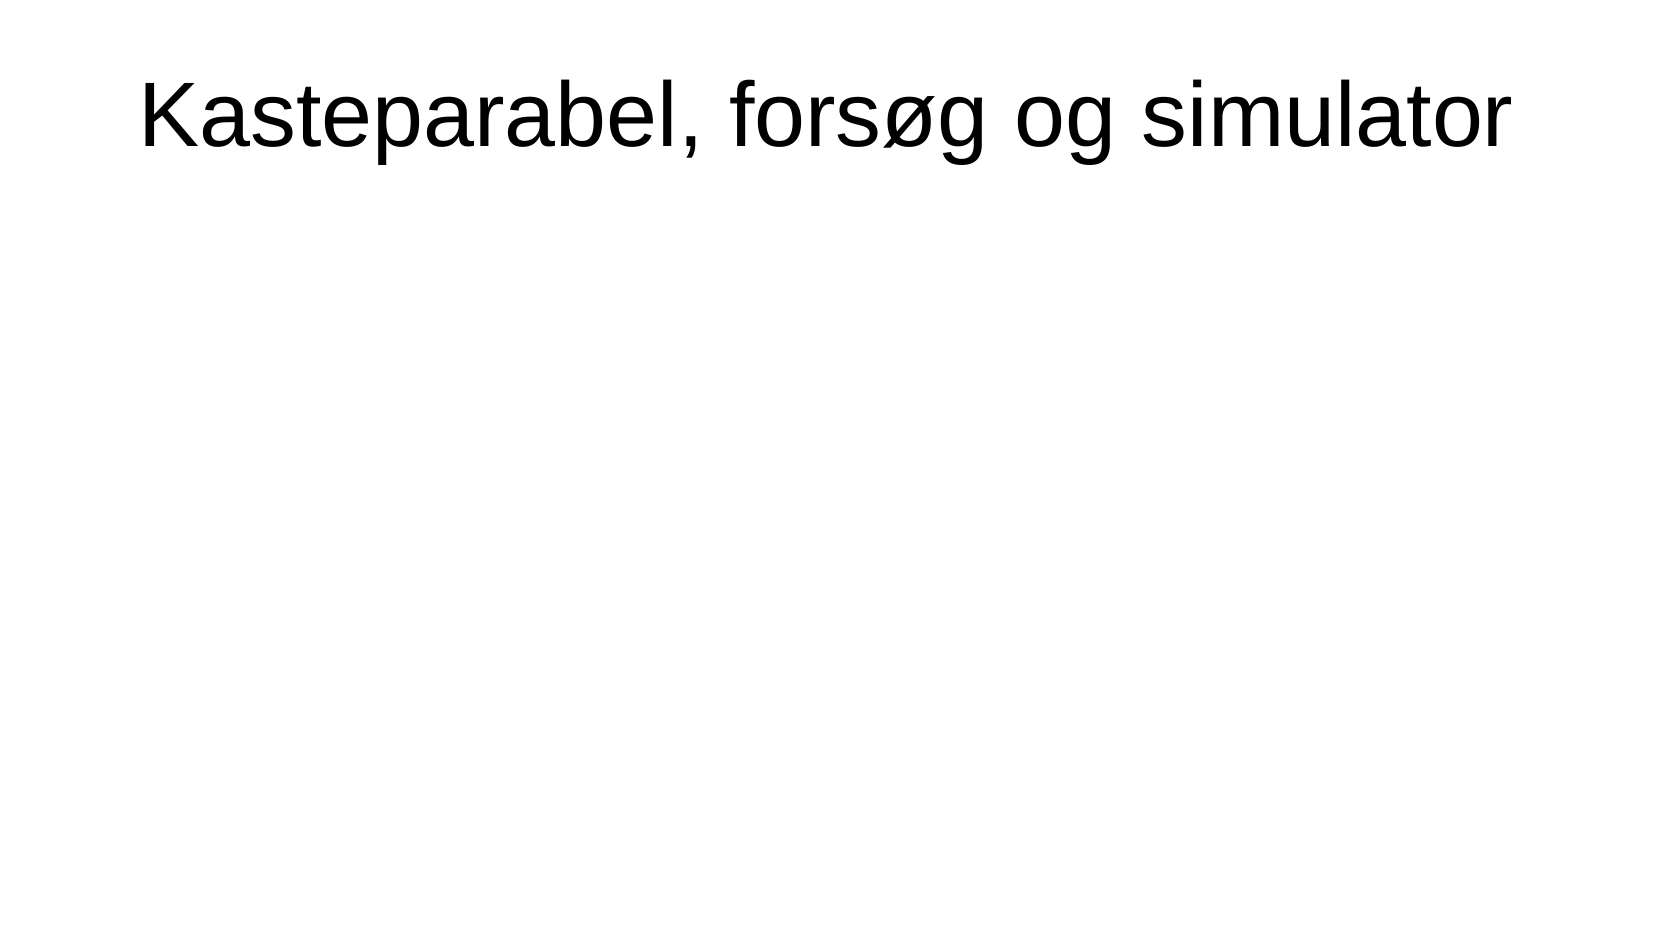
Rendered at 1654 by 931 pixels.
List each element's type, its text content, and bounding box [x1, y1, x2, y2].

title Kasteparabel, forsøg og simulator [82, 37, 1571, 193]
